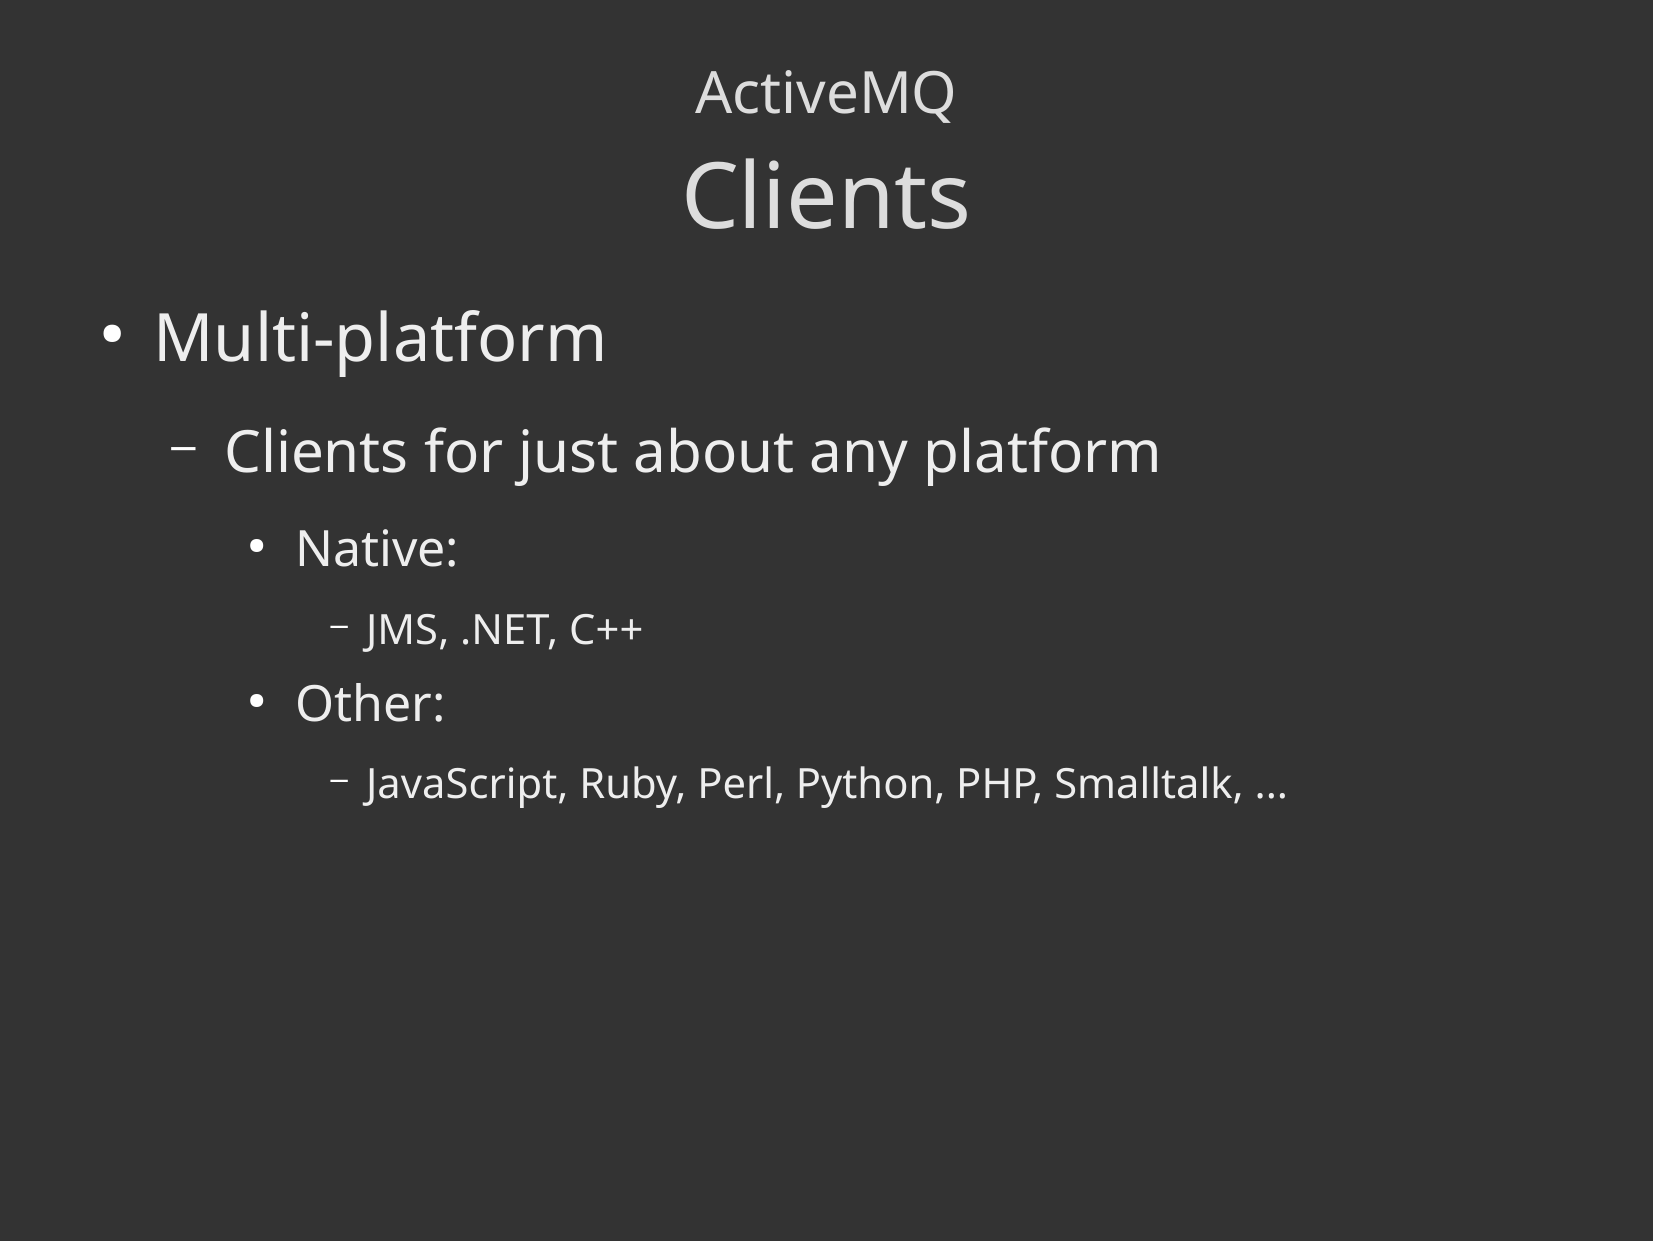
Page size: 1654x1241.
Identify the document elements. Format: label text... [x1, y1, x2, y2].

title ActiveMQ Clients [82, 49, 1571, 257]
list Multi-platform Clients for just about any platform Native: JMS, .NET, C++ Other: JavaScript, Ruby, Perl, Python, PHP, Smalltalk, ... [82, 290, 1571, 1010]
